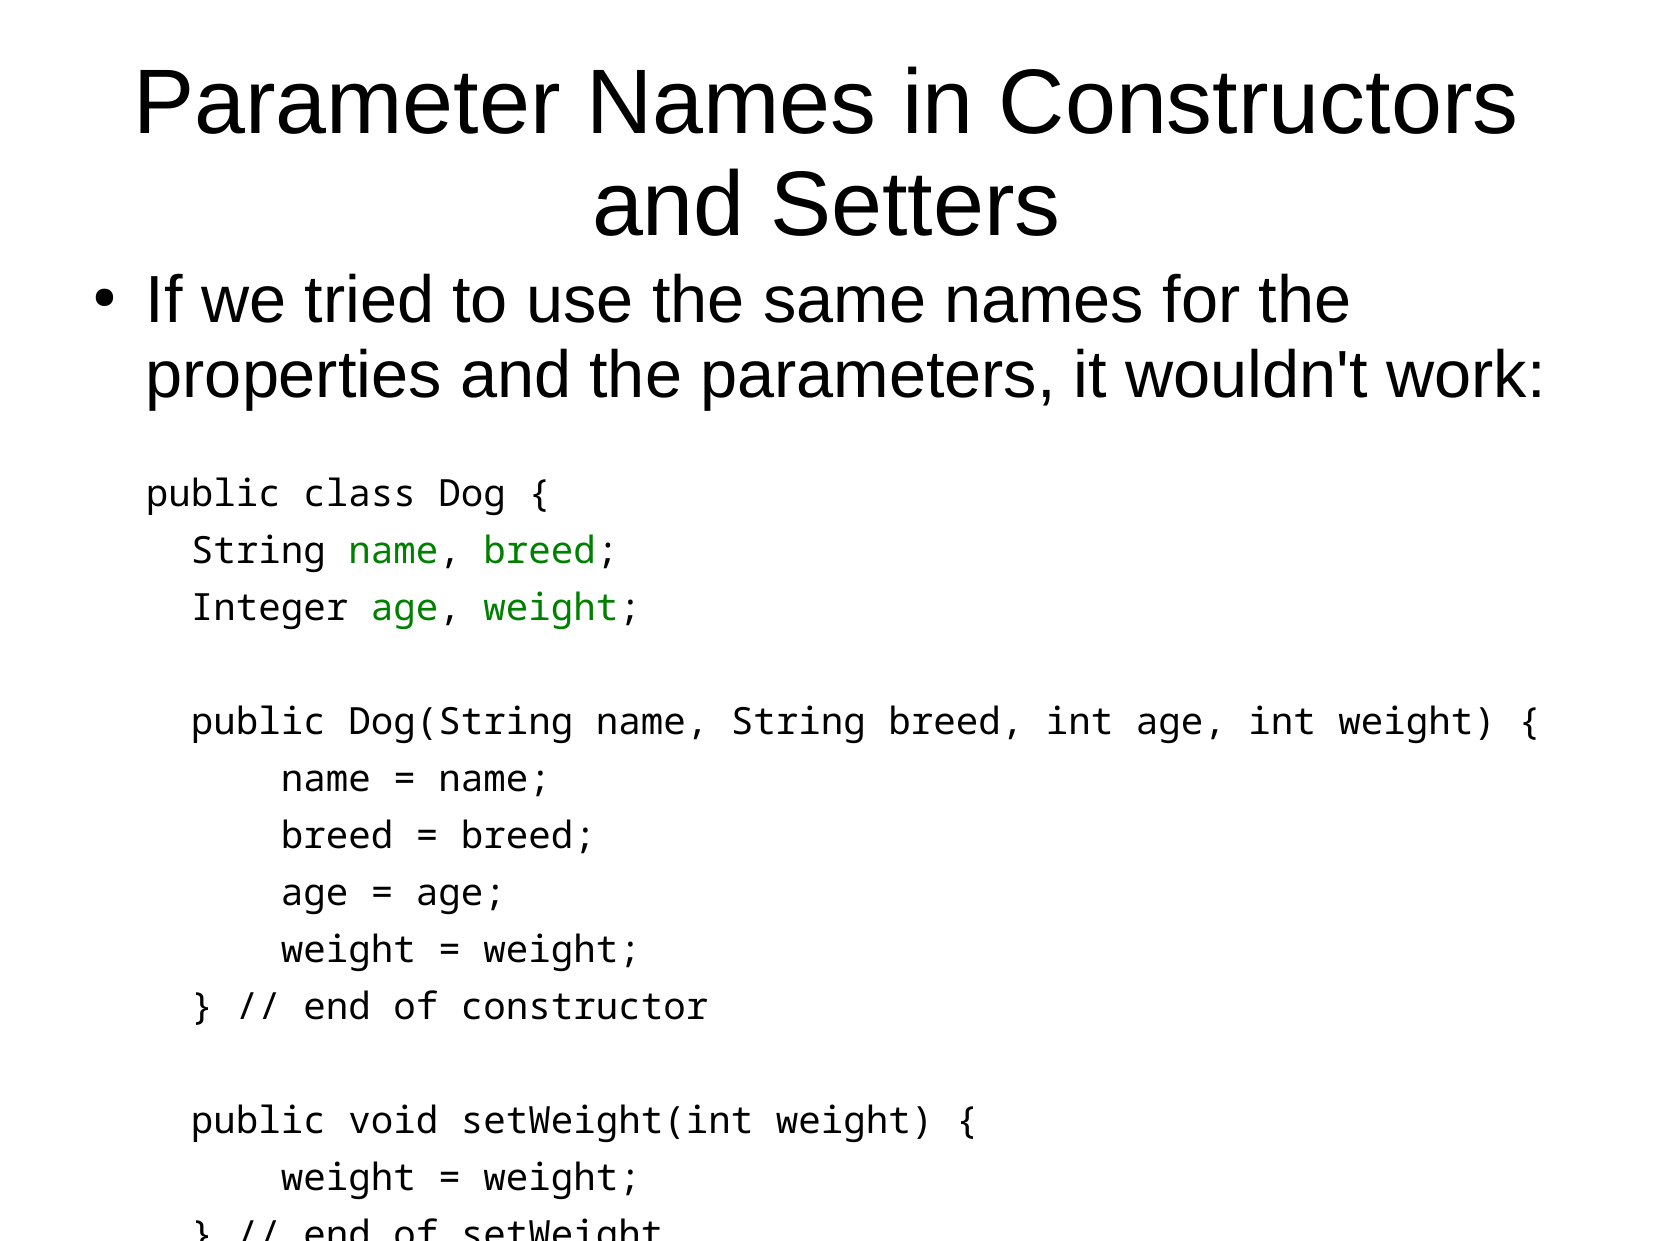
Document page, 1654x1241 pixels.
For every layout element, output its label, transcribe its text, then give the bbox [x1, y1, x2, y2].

title Parameter Names in Constructors and Setters [82, 49, 1571, 257]
list If we tried to use the same names for the properties and the parameters, it wouldn't work: public class Dog { String name, breed; Integer age, weight; public Dog(String name, String breed, int age, int weight) { name = name; breed = breed; age = age; weight = weight; } // end of constructor public void setWeight(int weight) { weight = weight; } // end of setWeight } // end of class Dog [75, 262, 1564, 1188]
